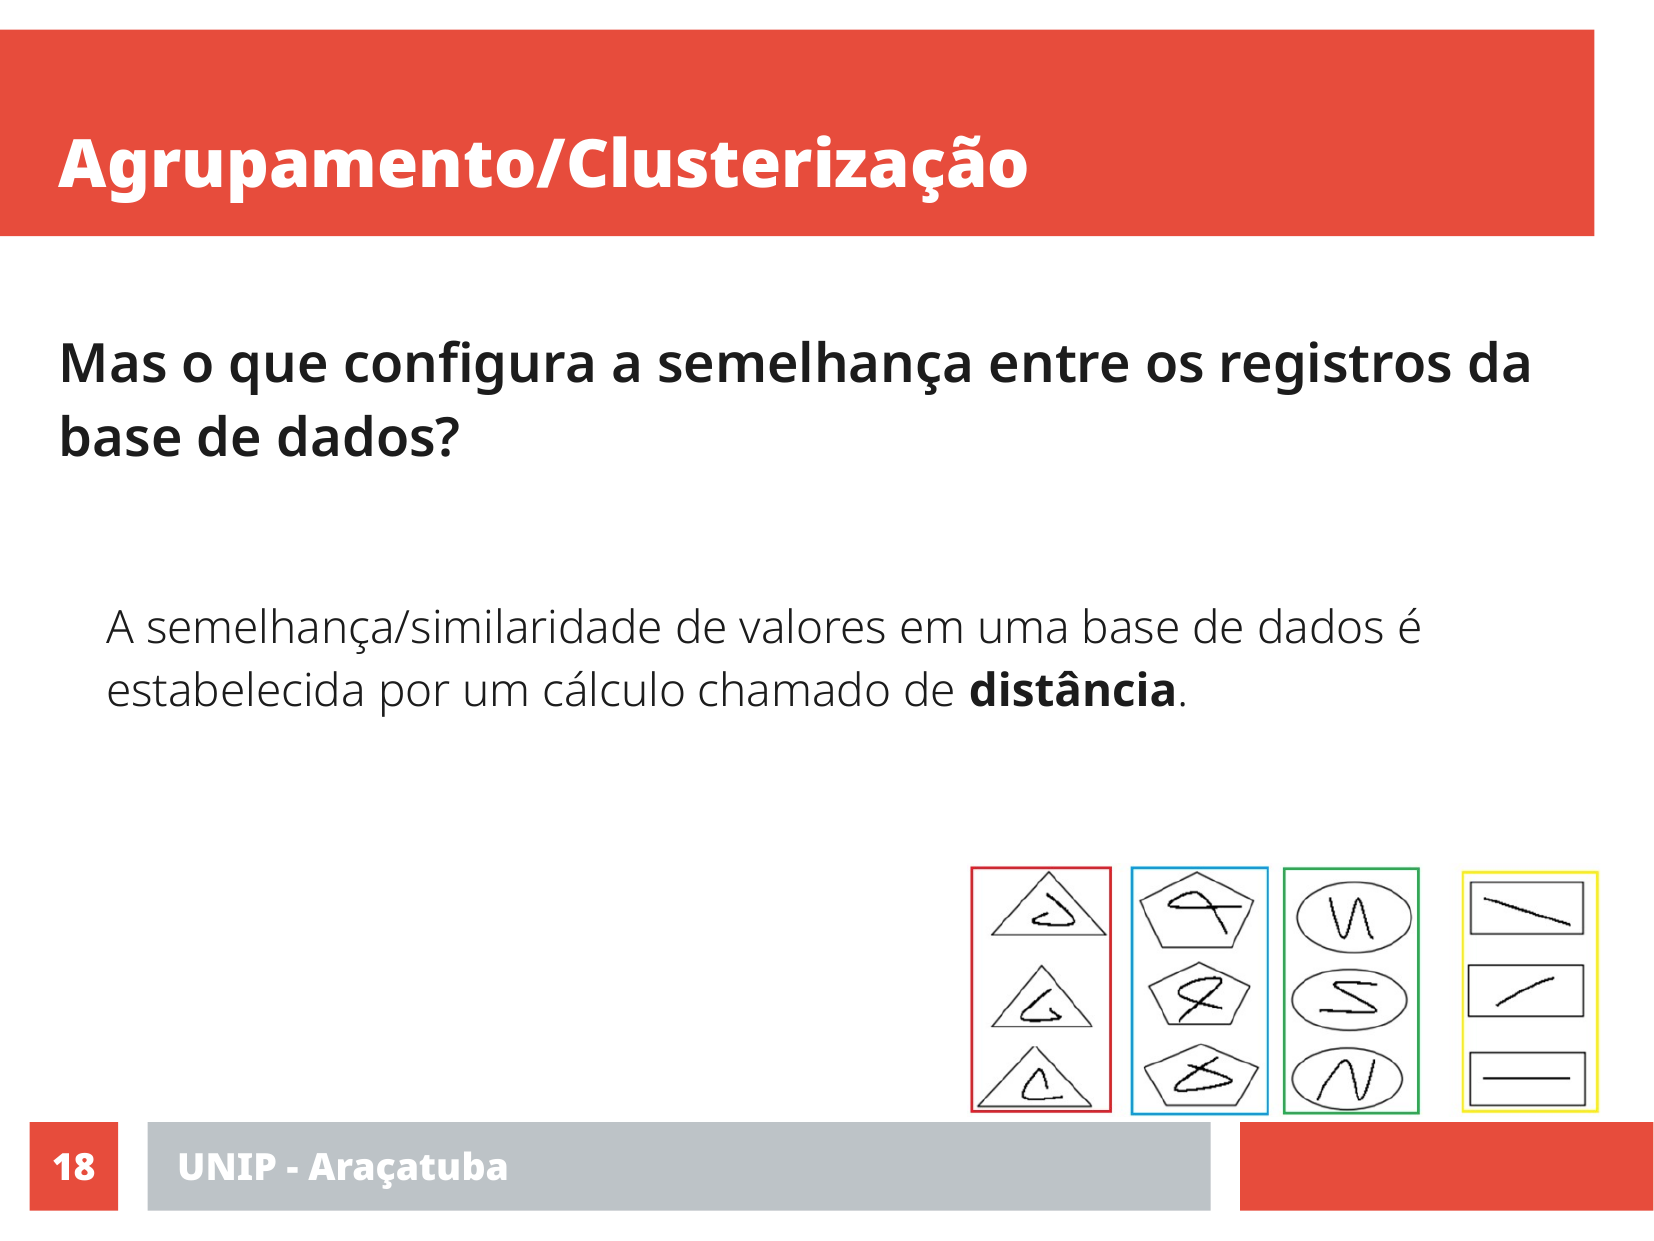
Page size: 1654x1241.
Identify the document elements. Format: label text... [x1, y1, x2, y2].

title Agrupamento/Clusterização [59, 59, 1595, 207]
picture [967, 863, 1606, 1117]
list Mas o que configura a semelhança entre os registros da base de dados? A semelhança/similaridade de valores em uma base de dados é estabelecida por um cálculo chamado de distância. [59, 324, 1565, 1093]
